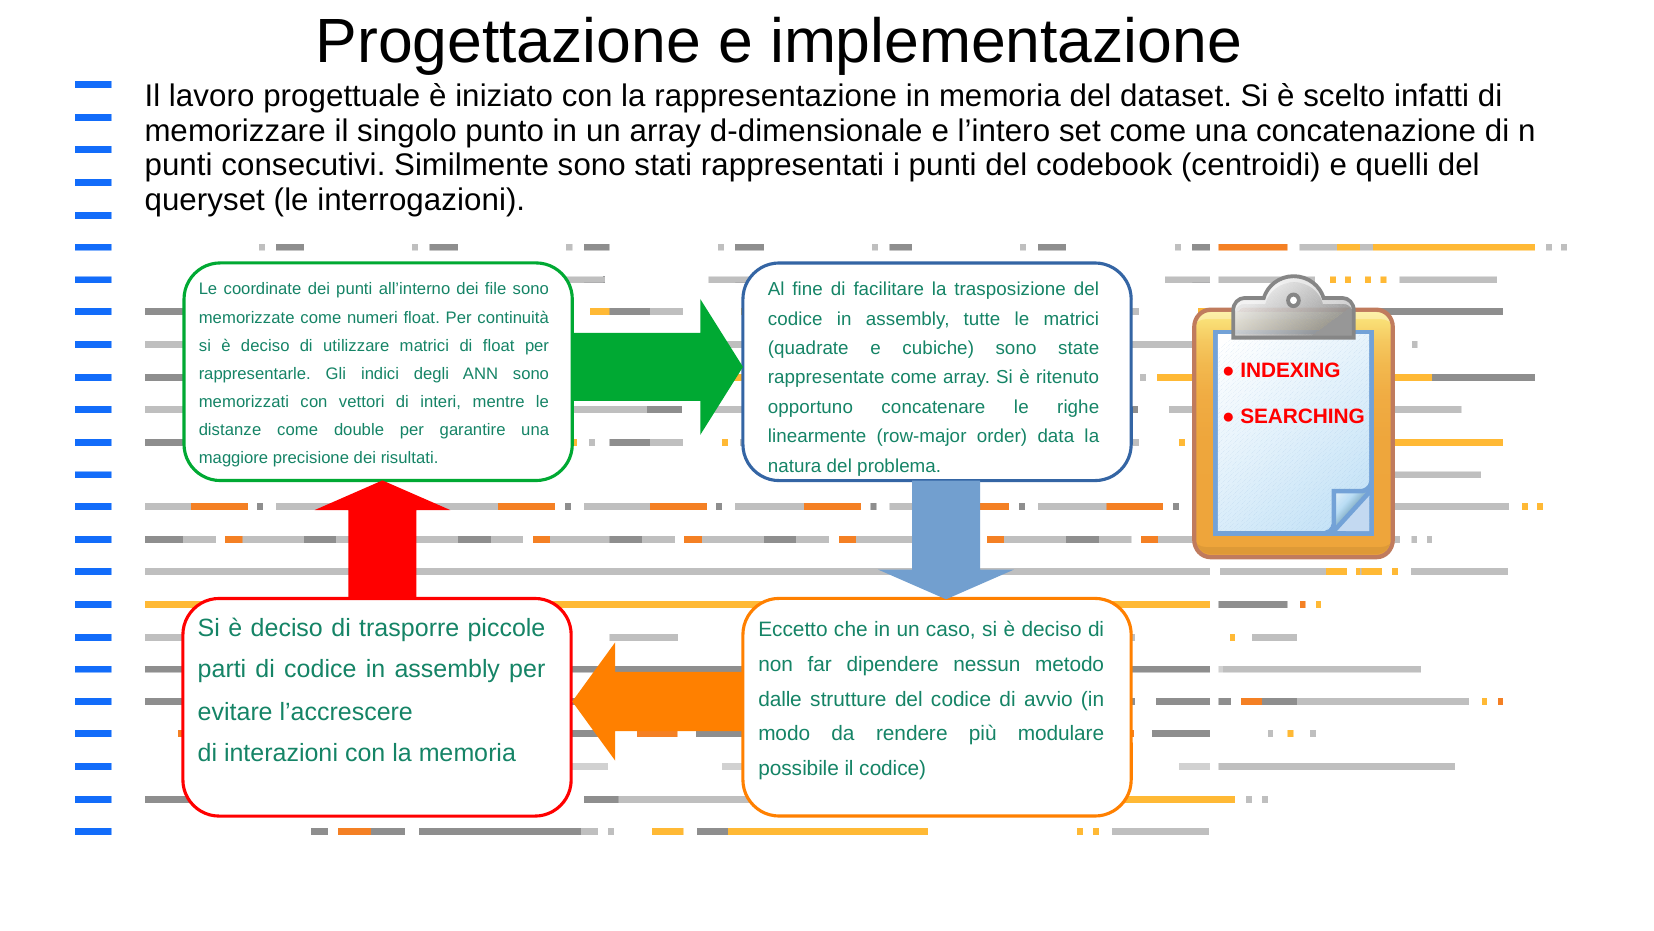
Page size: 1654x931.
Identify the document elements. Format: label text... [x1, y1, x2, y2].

text_box Al fine di facilitare la trasposizione del codice in assembly, tutte le matrici (quadrate e cubiche) sono state rappresentate come array. Si è ritenuto opportuno concatenare le righe linearmente (row-major order) data la natura del problema. [753, 262, 1132, 495]
text_box Le coordinate dei punti all’interno dei file sono memorizzate come numeri float. Per continuità si è deciso di utilizzare matrici di float per rappresentarle. Gli indici degli ANN sono memorizzati con vettori di interi, mentre le distanze come double per garantire una maggiore precisione dei risultati. [184, 262, 573, 481]
text_box [750, 802, 1124, 817]
title Progettazione e implementazione [236, 0, 1323, 111]
text_box [878, 495, 1014, 598]
text_box [573, 274, 753, 470]
picture [0, 0, 1654, 931]
text_box [183, 785, 571, 817]
text_box [572, 633, 743, 782]
text_box Eccetto che in un caso, si è deciso di non far dipendere nessun metodo dalle strutture del codice di avvio (in modo da rendere più modulare possibile il codice) [743, 598, 1132, 802]
text_box Il lavoro progettuale è iniziato con la rappresentazione in memoria del dataset. Si è scelto infatti di memorizzare il singolo punto in un array d-dimensionale e l’intero set come una concatenazione di n punti consecutivi. Similmente sono stati rappresentati i punti del codebook (centroidi) e quelli del queryset (le interrogazioni). [129, 70, 1595, 225]
text_box Si è deciso di trasporre piccole parti di codice in assembly per evitare l’accrescere di interazioni con la memoria [182, 591, 572, 785]
text_box [314, 481, 451, 591]
